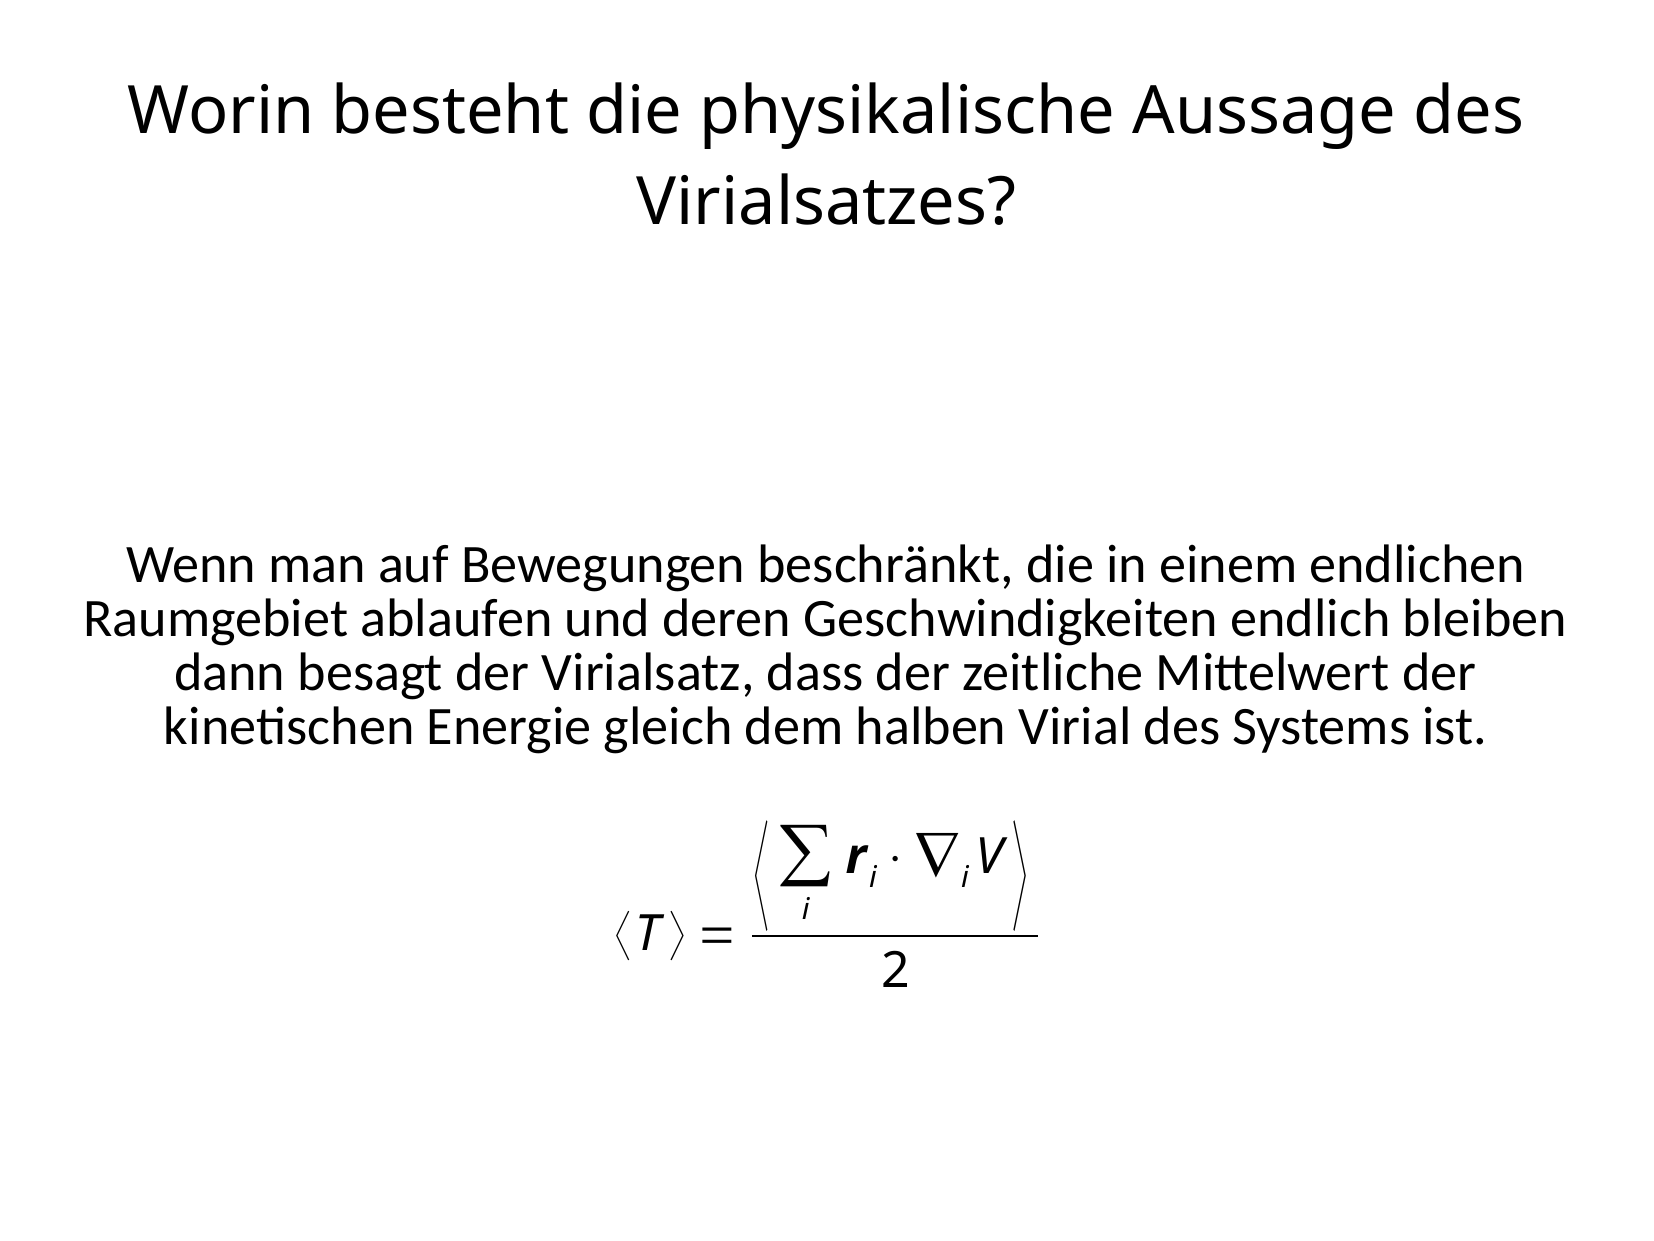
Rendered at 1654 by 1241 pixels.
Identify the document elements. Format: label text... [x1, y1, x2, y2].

title Worin besteht die physikalische Aussage des Virialsatzes? [82, 49, 1571, 257]
subtitle Wenn man auf Bewegungen beschränkt, die in einem endlichen Raumgebiet ablaufen und deren Geschwindigkeiten endlich bleiben dann besagt der Virialsatz, dass der zeitliche Mittelwert der kinetischen Energie gleich dem halben Virial des Systems ist. [82, 290, 1571, 1010]
chart [608, 817, 1046, 1002]
